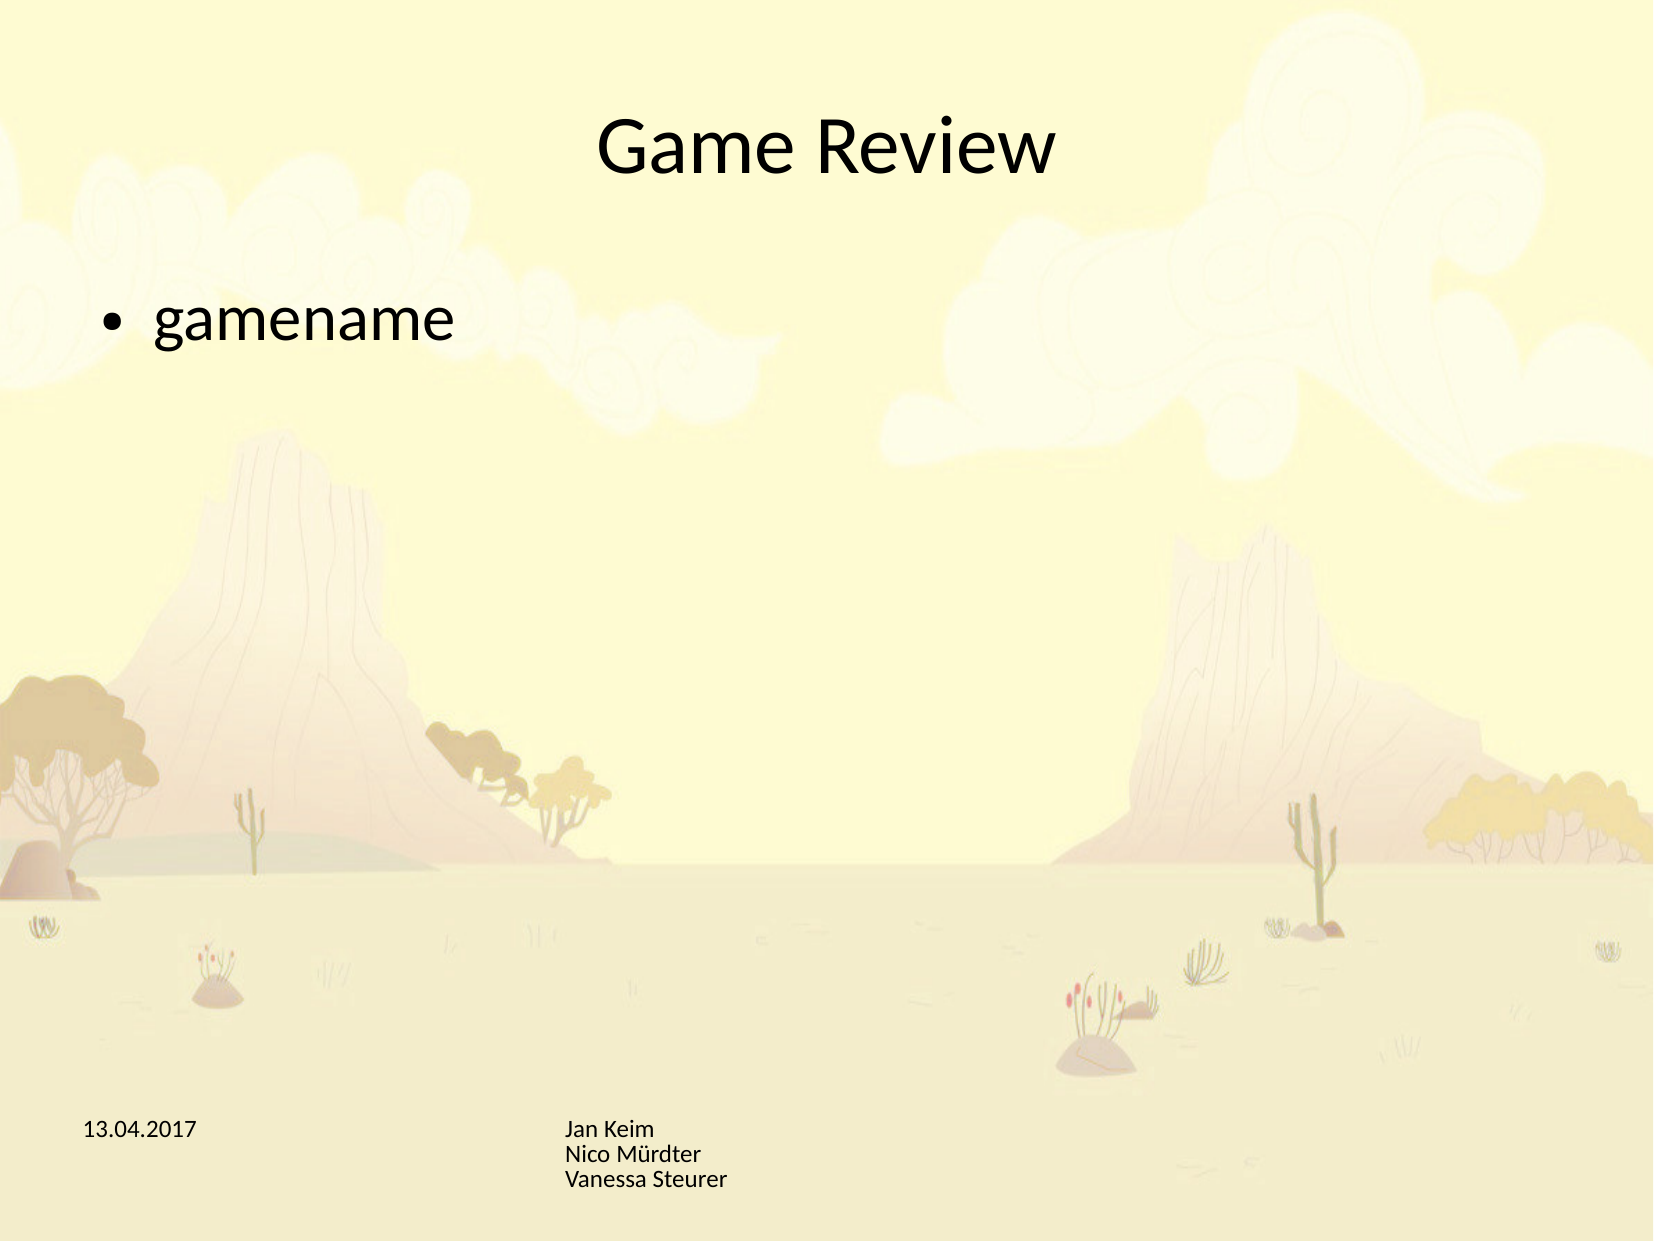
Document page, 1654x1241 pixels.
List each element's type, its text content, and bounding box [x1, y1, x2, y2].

title Game Review [82, 49, 1571, 257]
picture [0, 0, 1654, 1241]
list gamename [82, 290, 1571, 1010]
